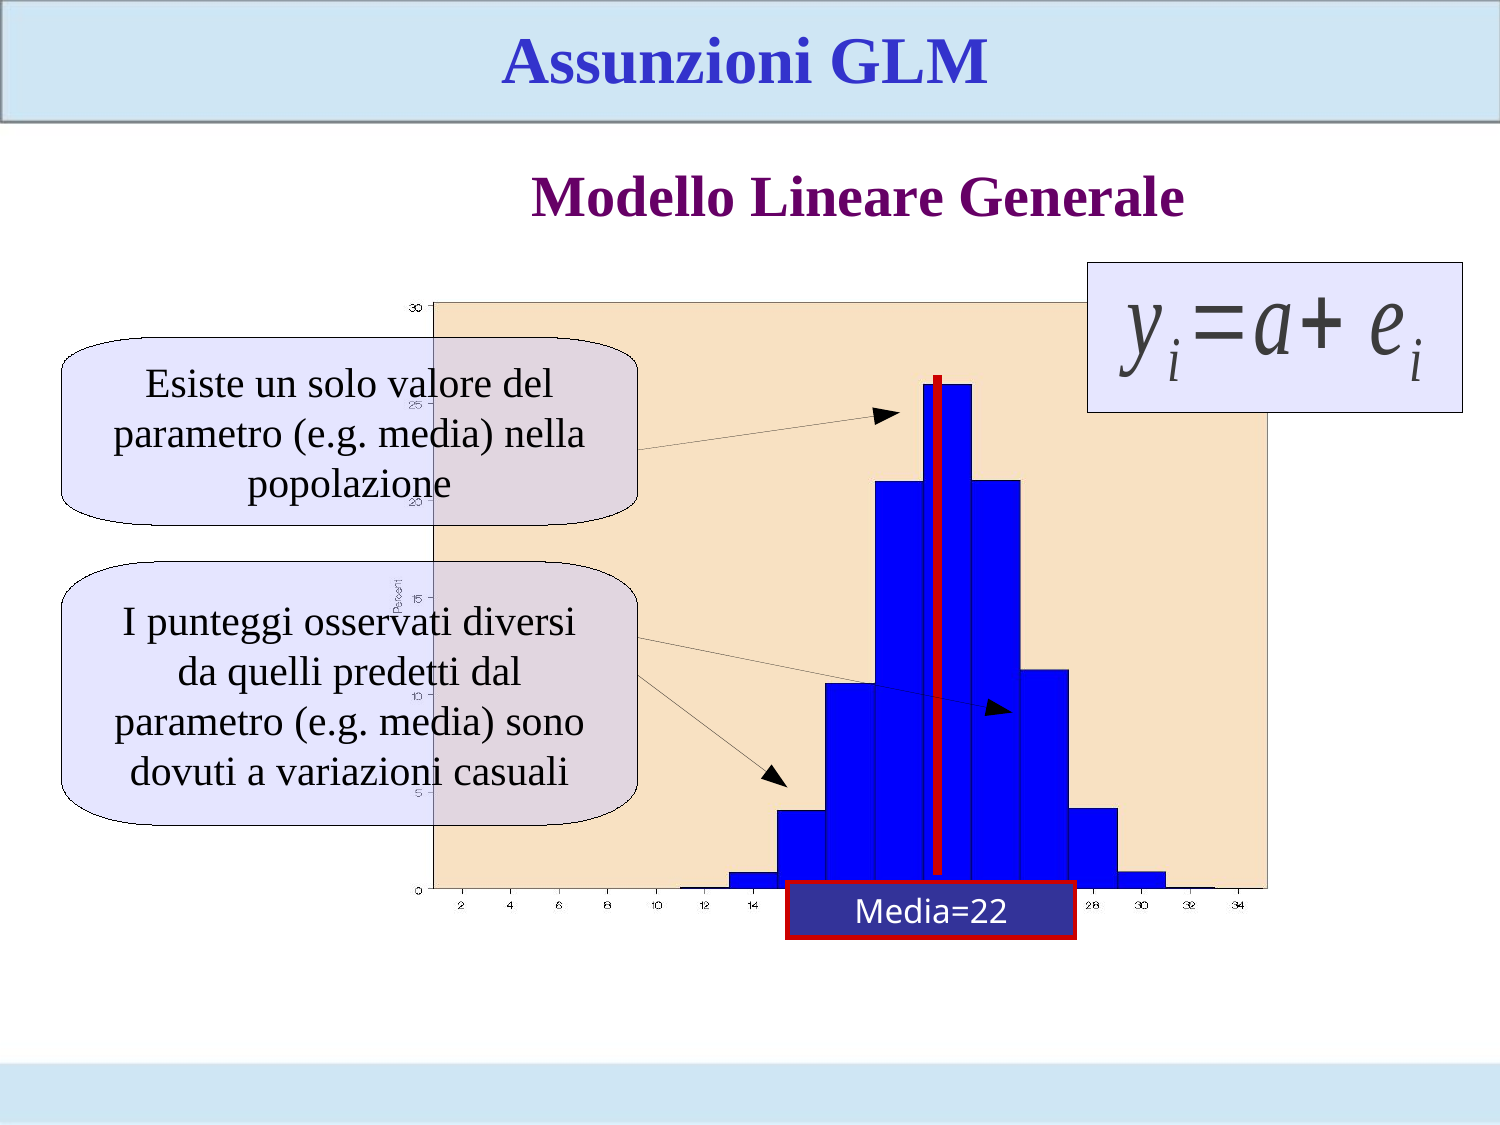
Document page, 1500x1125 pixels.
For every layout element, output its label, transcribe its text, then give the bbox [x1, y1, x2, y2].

picture [0, 0, 1500, 1125]
text_box [1087, 262, 1463, 413]
text_box Media=22 [787, 882, 1075, 938]
chart [1096, 261, 1441, 395]
text_box Modello Lineare Generale [516, 149, 1201, 236]
text_box Esiste un solo valore del parametro (e.g. media) nella popolazione [61, 337, 638, 526]
title Assunzioni GLM [214, 9, 1278, 105]
text_box I punteggi osservati diversi da quelli predetti dal parametro (e.g. media) sono dovuti a variazioni casuali [61, 561, 638, 826]
